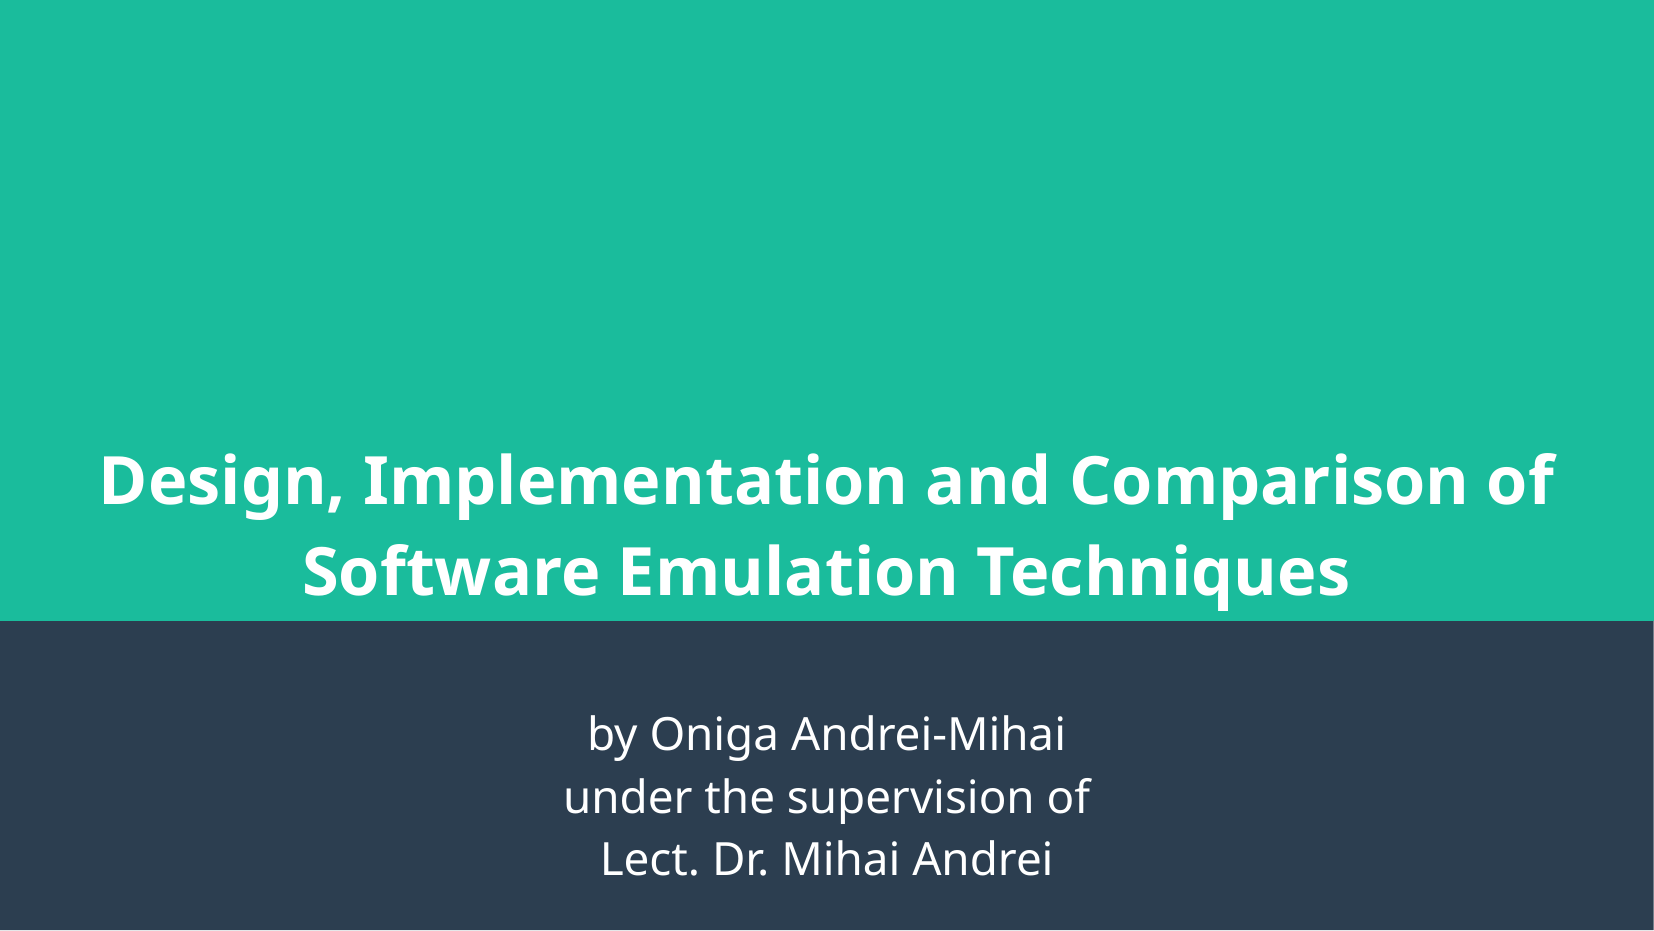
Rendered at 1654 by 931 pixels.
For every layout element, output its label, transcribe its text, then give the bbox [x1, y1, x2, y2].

subtitle by Oniga Andrei-Mihai under the supervision of Lect. Dr. Mihai Andrei [59, 638, 1595, 890]
title Design, Implementation and Comparison of Software Emulation Techniques [59, 433, 1595, 615]
